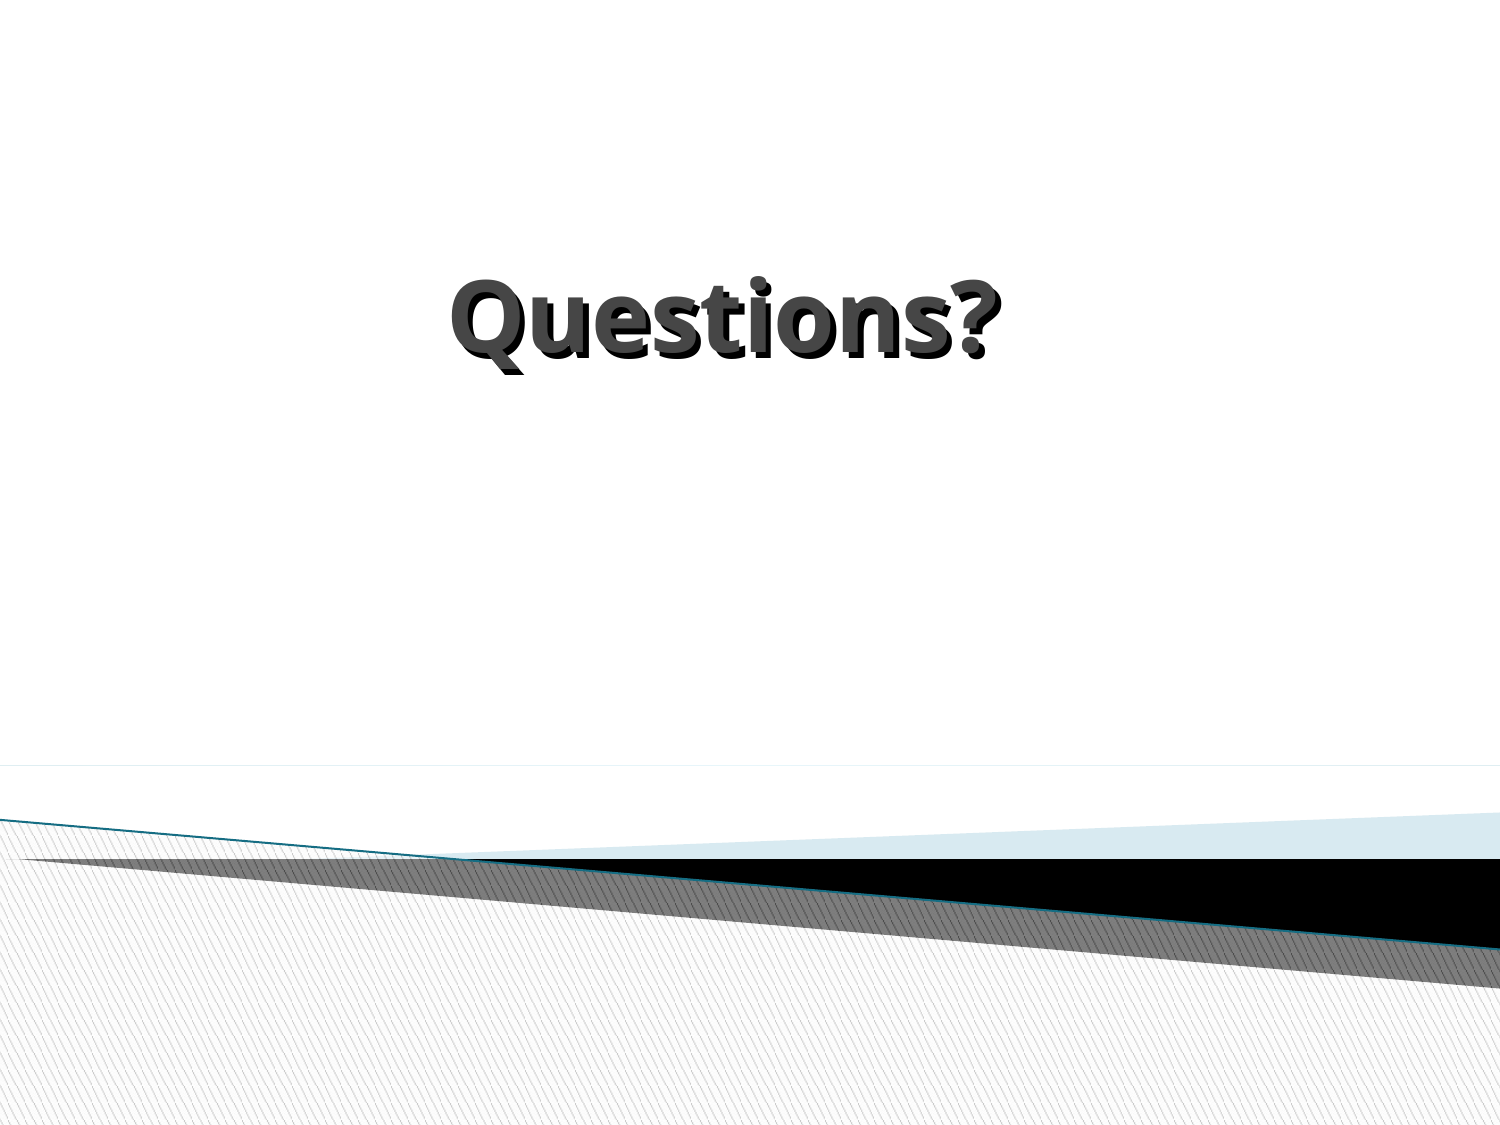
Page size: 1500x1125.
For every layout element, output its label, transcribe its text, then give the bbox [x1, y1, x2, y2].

title Questions? [431, 196, 1047, 381]
